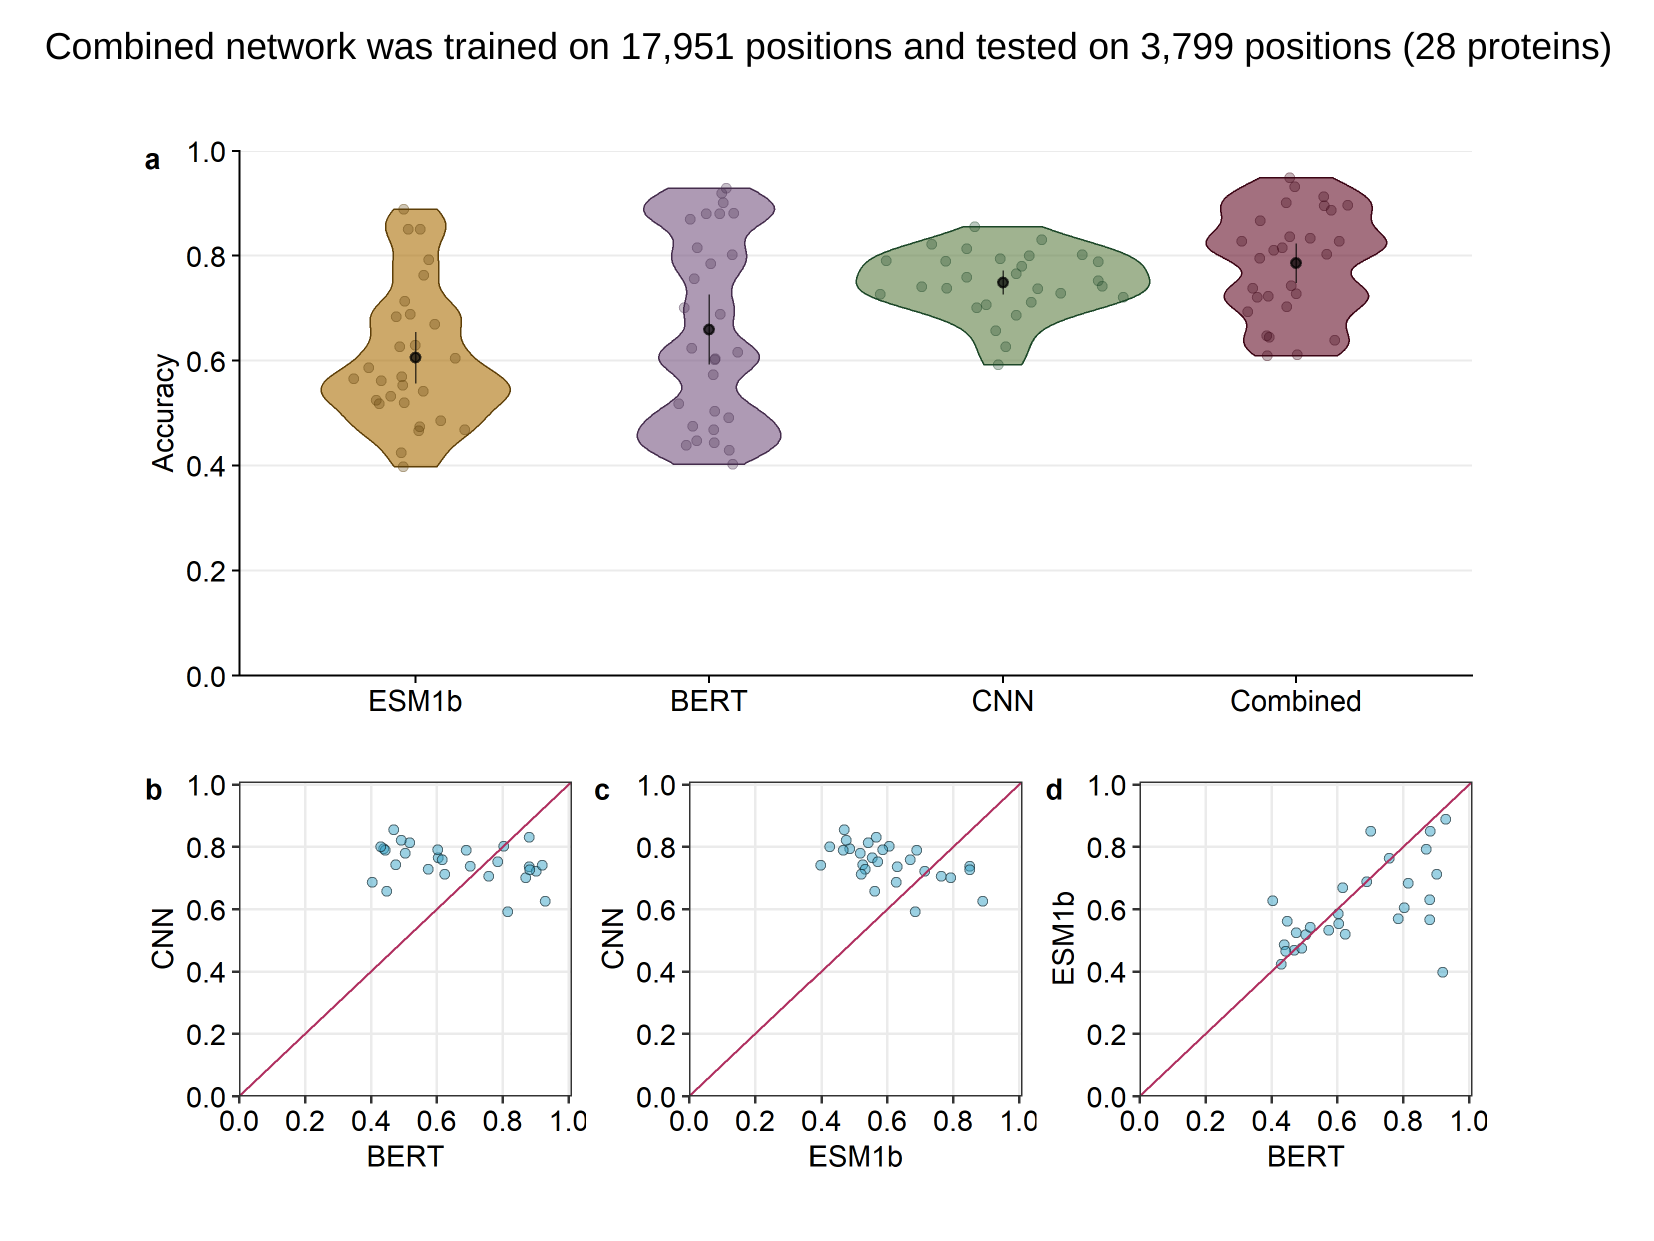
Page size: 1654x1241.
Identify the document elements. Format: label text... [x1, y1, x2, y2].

picture [136, 136, 1487, 1187]
text_box Combined network was trained on 17,951 positions and tested on 3,799 positions (28 proteins) [30, 18, 1651, 76]
